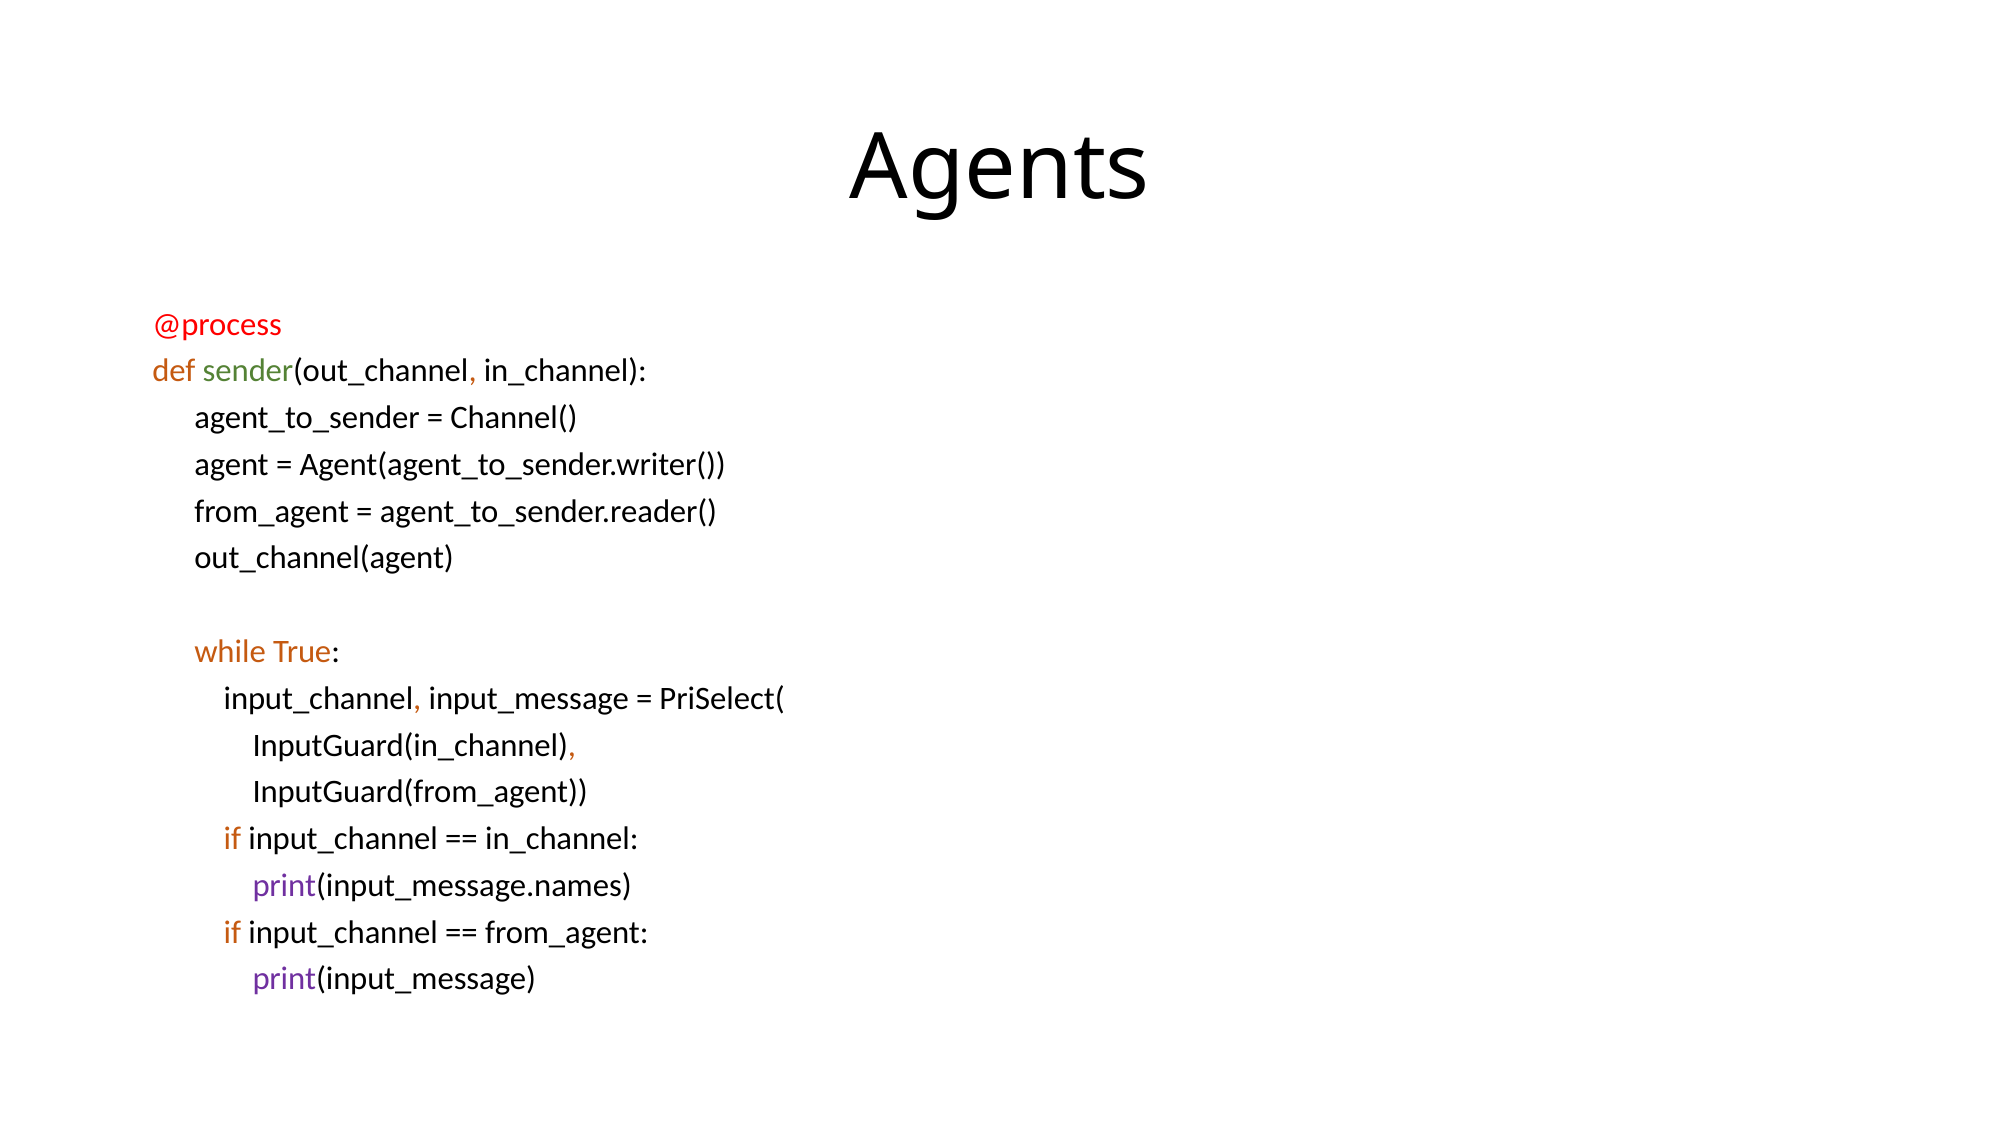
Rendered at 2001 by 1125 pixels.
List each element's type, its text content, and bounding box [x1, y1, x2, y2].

list @process def sender(out_channel, in_channel): agent_to_sender = Channel() agent = Agent(agent_to_sender.writer()) from_agent = agent_to_sender.reader() out_channel(agent) while True: input_channel, input_message = PriSelect( InputGuard(in_channel), InputGuard(from_agent)) if input_channel == in_channel: print(input_message.names) if input_channel == from_agent: print(input_message) [137, 299, 1863, 1014]
title Agents [137, 59, 1863, 278]
